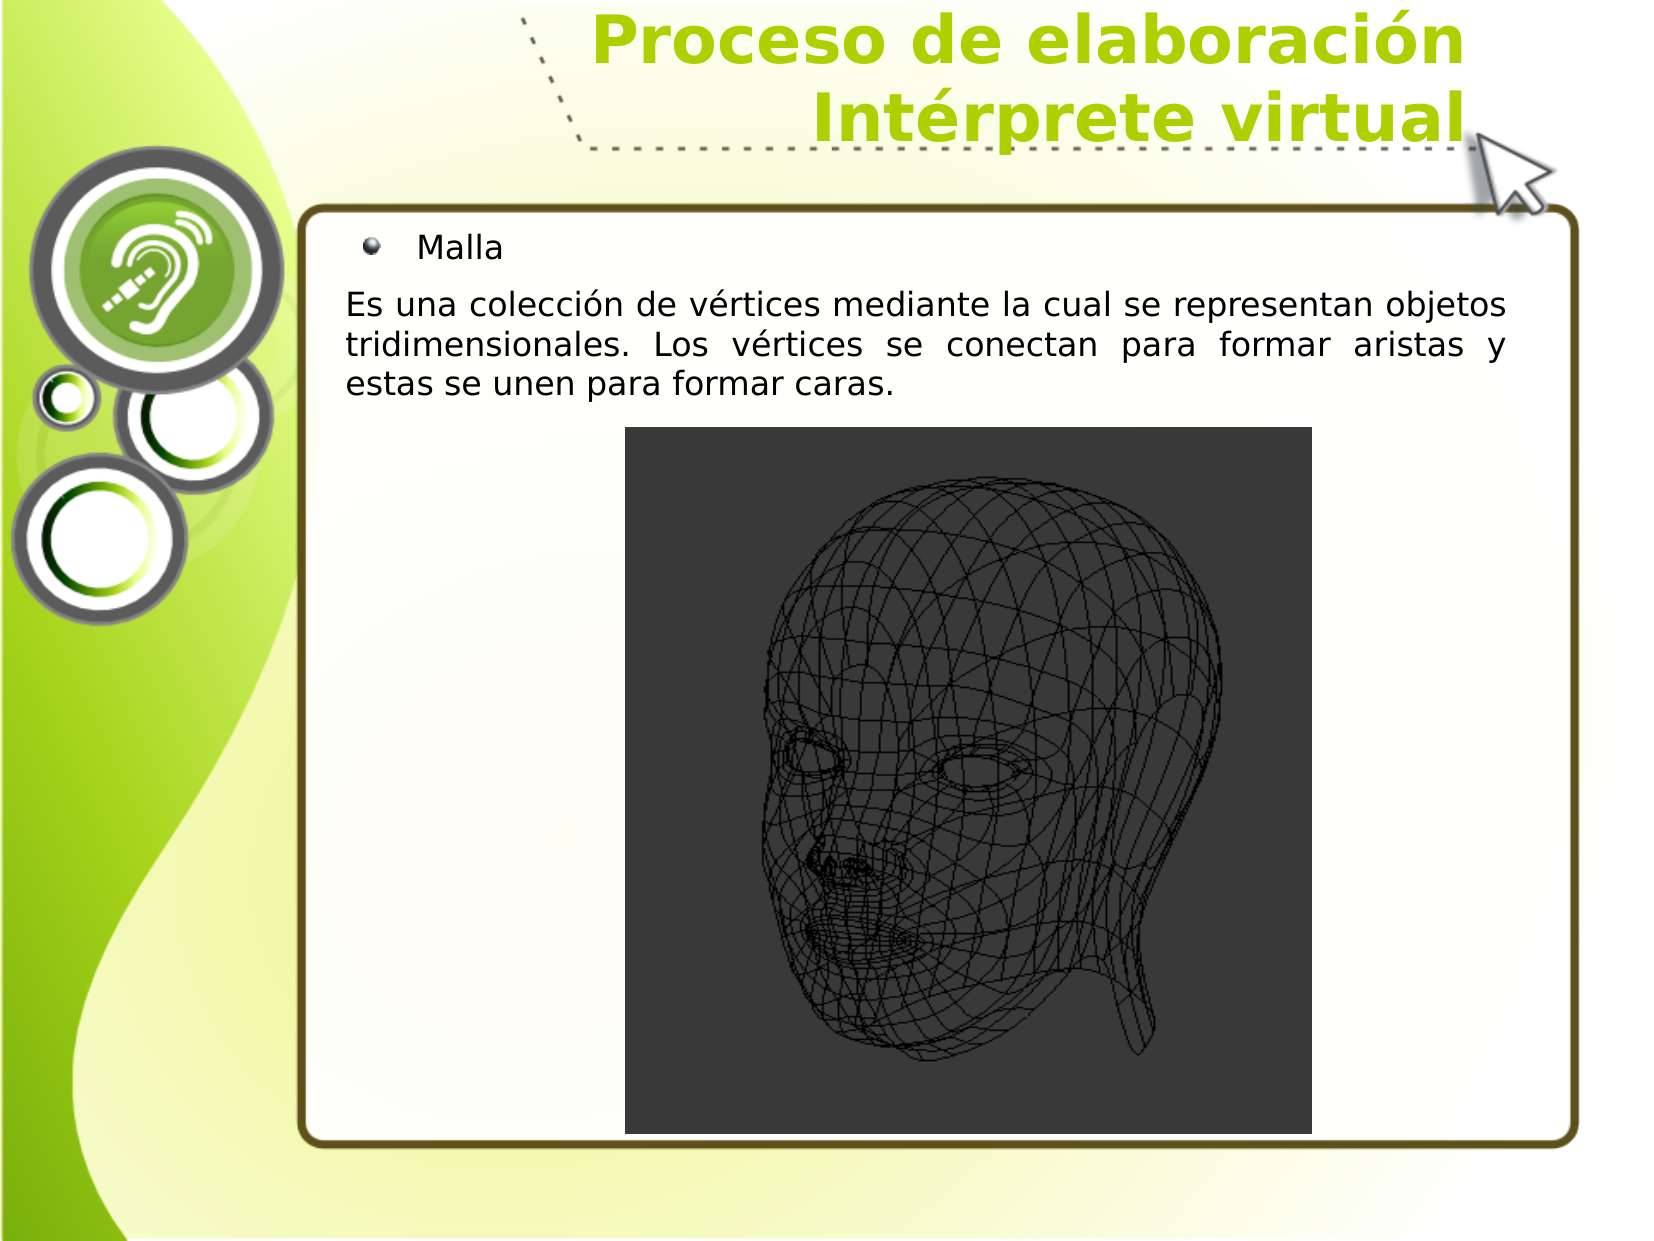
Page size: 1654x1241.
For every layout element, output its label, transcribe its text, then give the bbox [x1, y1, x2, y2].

text_box Malla Es una colección de vértices mediante la cual se representan objetos tridimensionales. Los vértices se conectan para formar aristas y estas se unen para formar caras. [330, 218, 1524, 432]
picture [0, 0, 1654, 1241]
text_box Proceso de elaboración Intérprete virtual [561, 0, 1506, 165]
